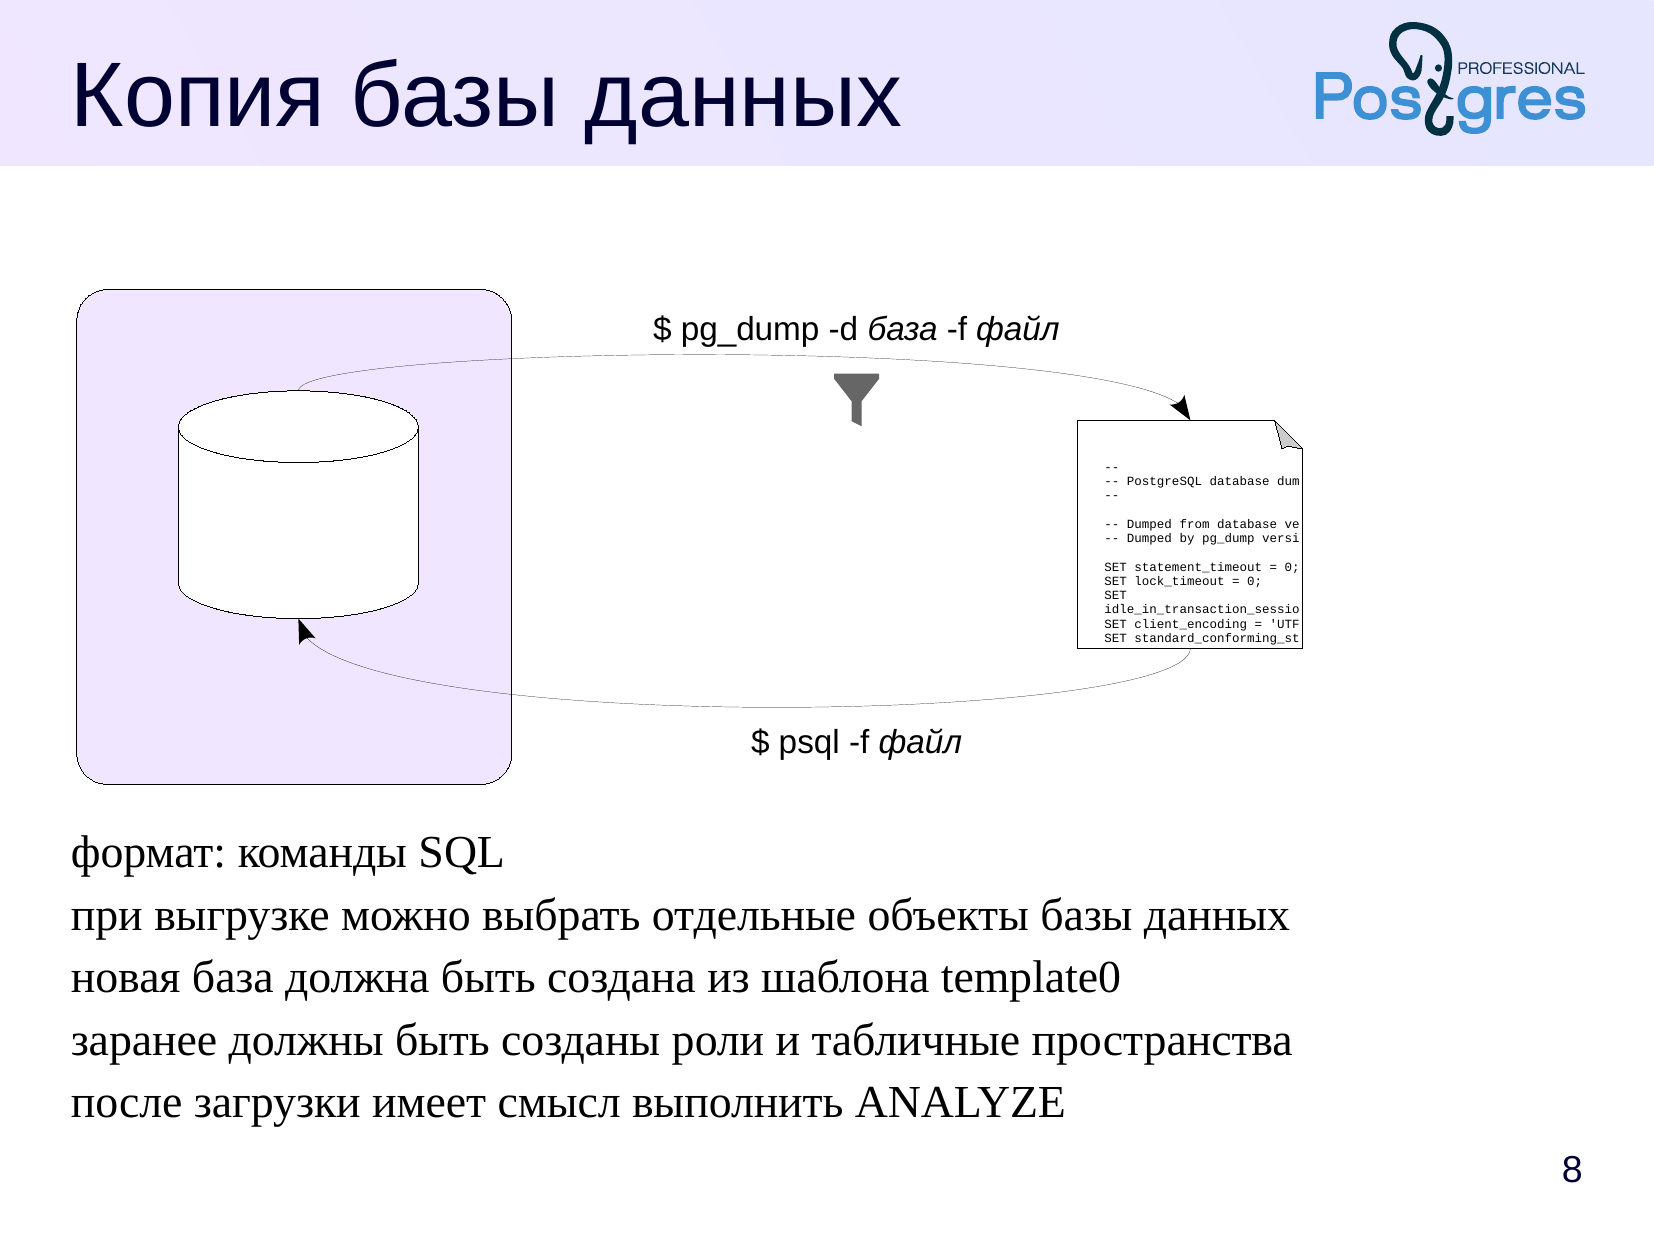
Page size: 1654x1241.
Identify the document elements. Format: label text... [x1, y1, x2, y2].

title Копия базы данных [70, 43, 1241, 147]
list формат: команды SQL при выгрузке можно выбрать отдельные объекты базы данных новая база должна быть создана из шаблона template0 заранее должны быть созданы роли и табличные пространства после загрузки имеет смысл выполнить ANALYZE [70, 283, 1583, 1134]
text_box [834, 373, 880, 427]
